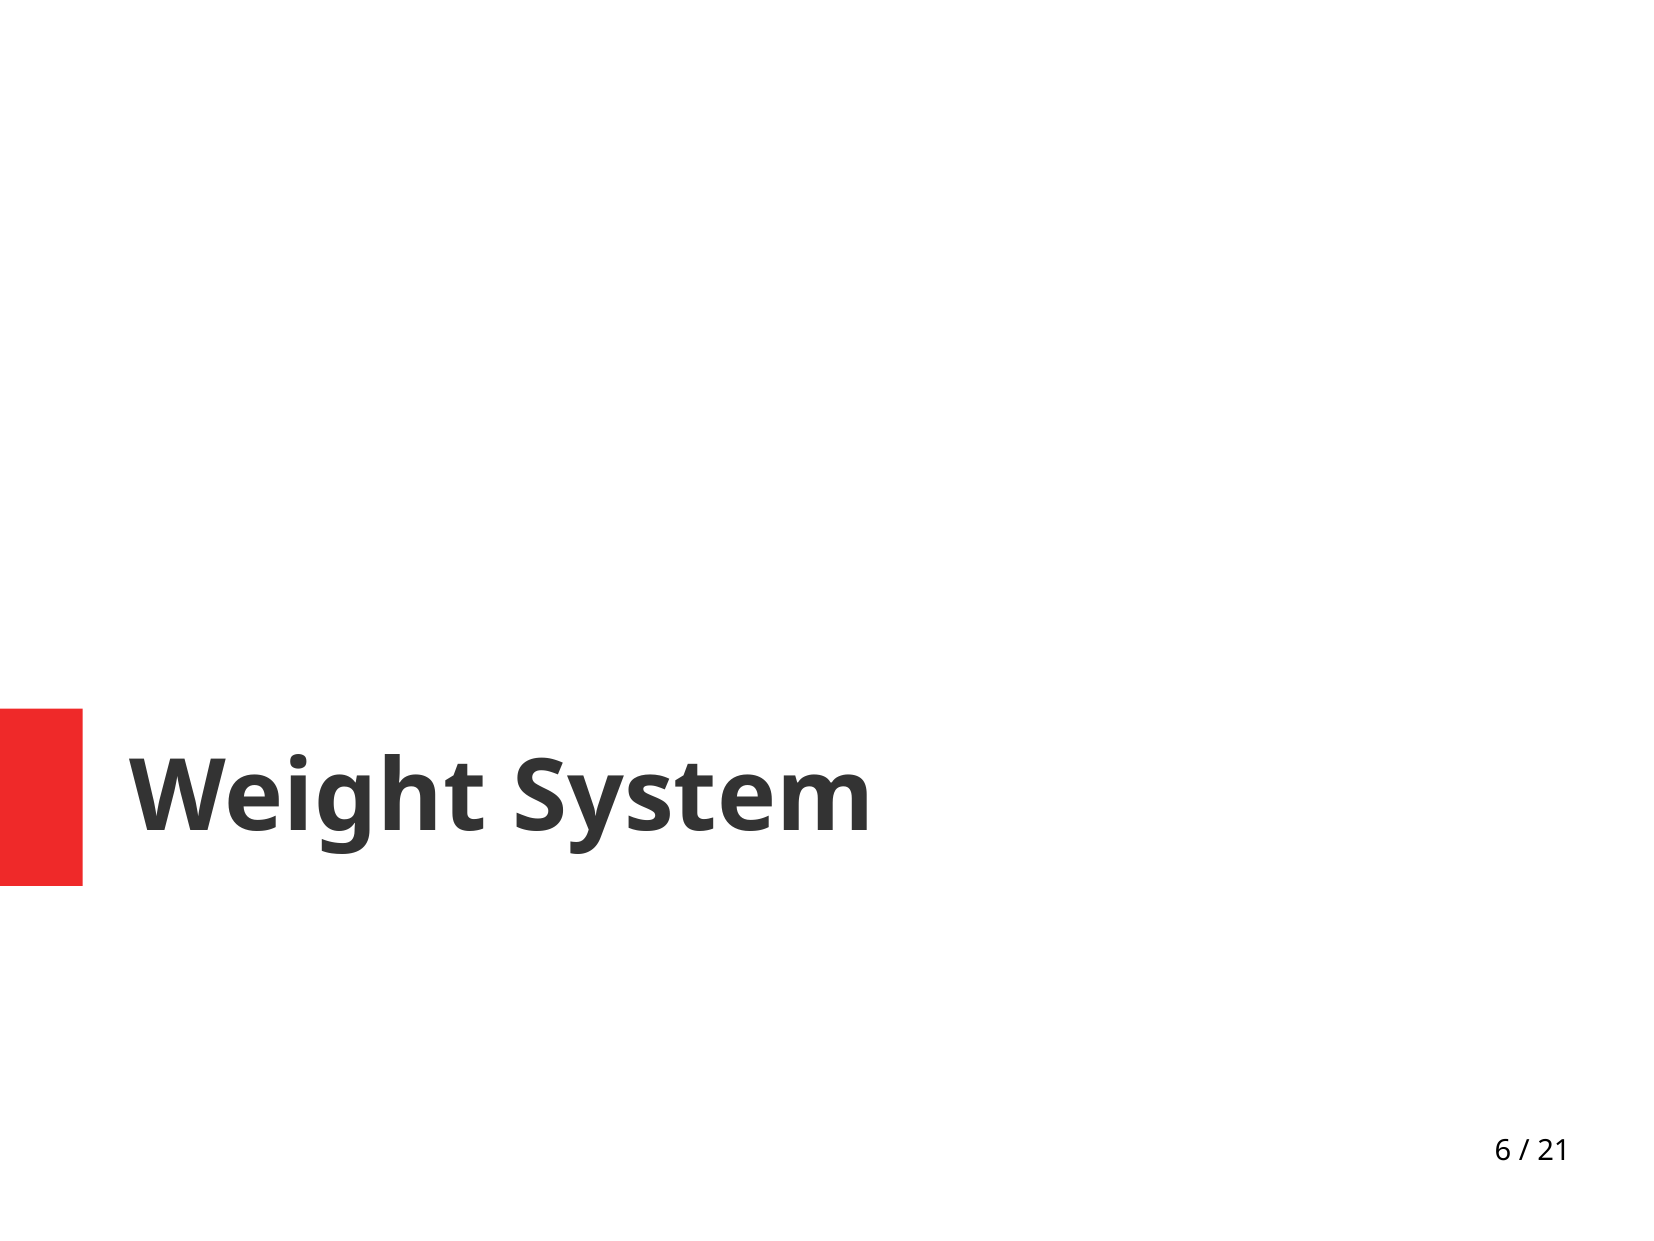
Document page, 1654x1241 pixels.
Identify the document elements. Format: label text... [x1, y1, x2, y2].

title Weight System [129, 673, 1536, 910]
